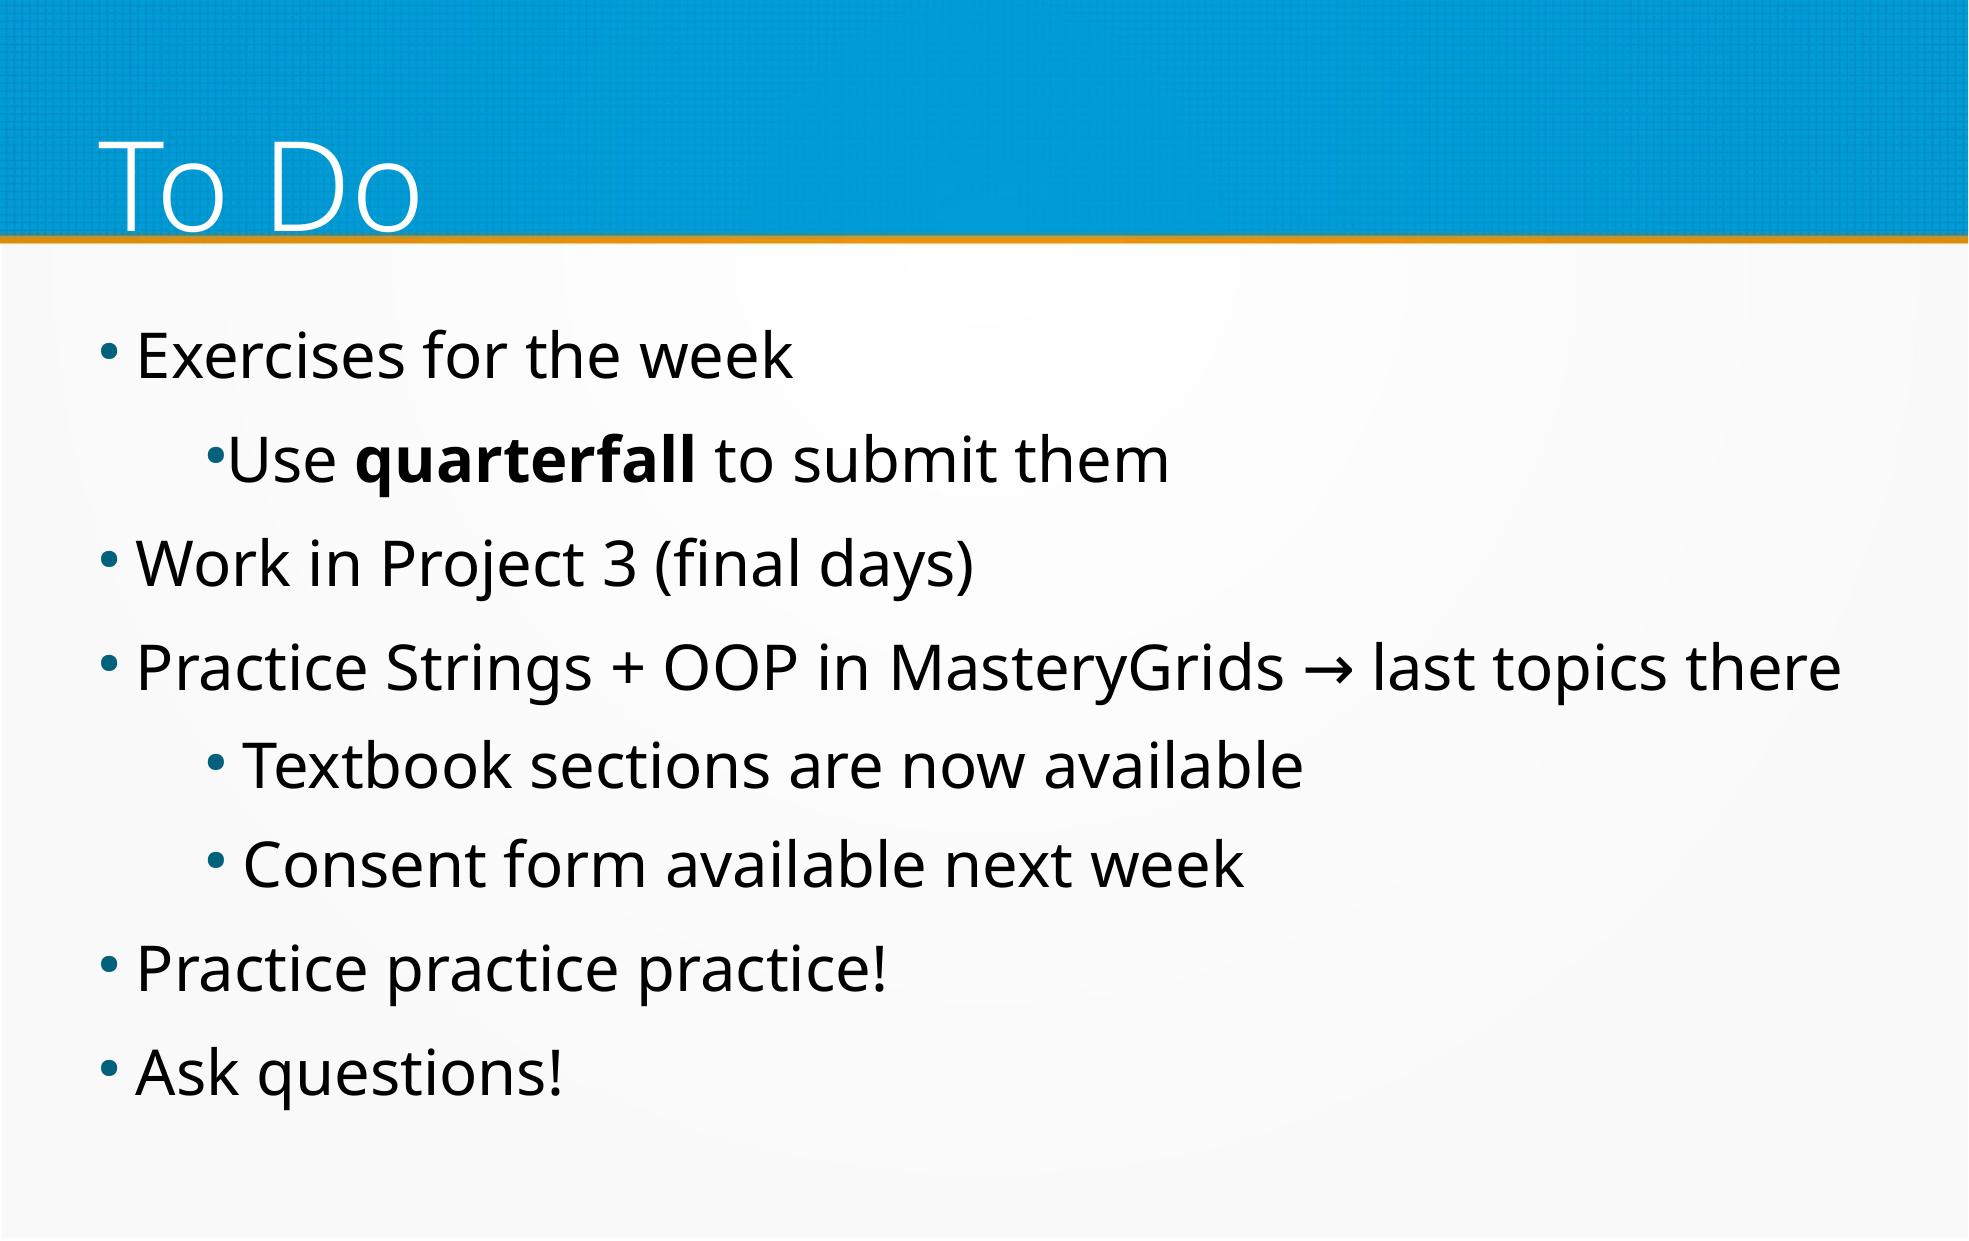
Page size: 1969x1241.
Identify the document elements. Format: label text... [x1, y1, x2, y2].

title To Do [98, 49, 1870, 257]
picture [0, 233, 1969, 1241]
list Exercises for the week Use quarterfall to submit them Work in Project 3 (final days) Practice Strings + OOP in MasteryGrids → last topics there Textbook sections are now available Consent form available next week Practice practice practice! Ask questions! [98, 315, 1860, 1156]
